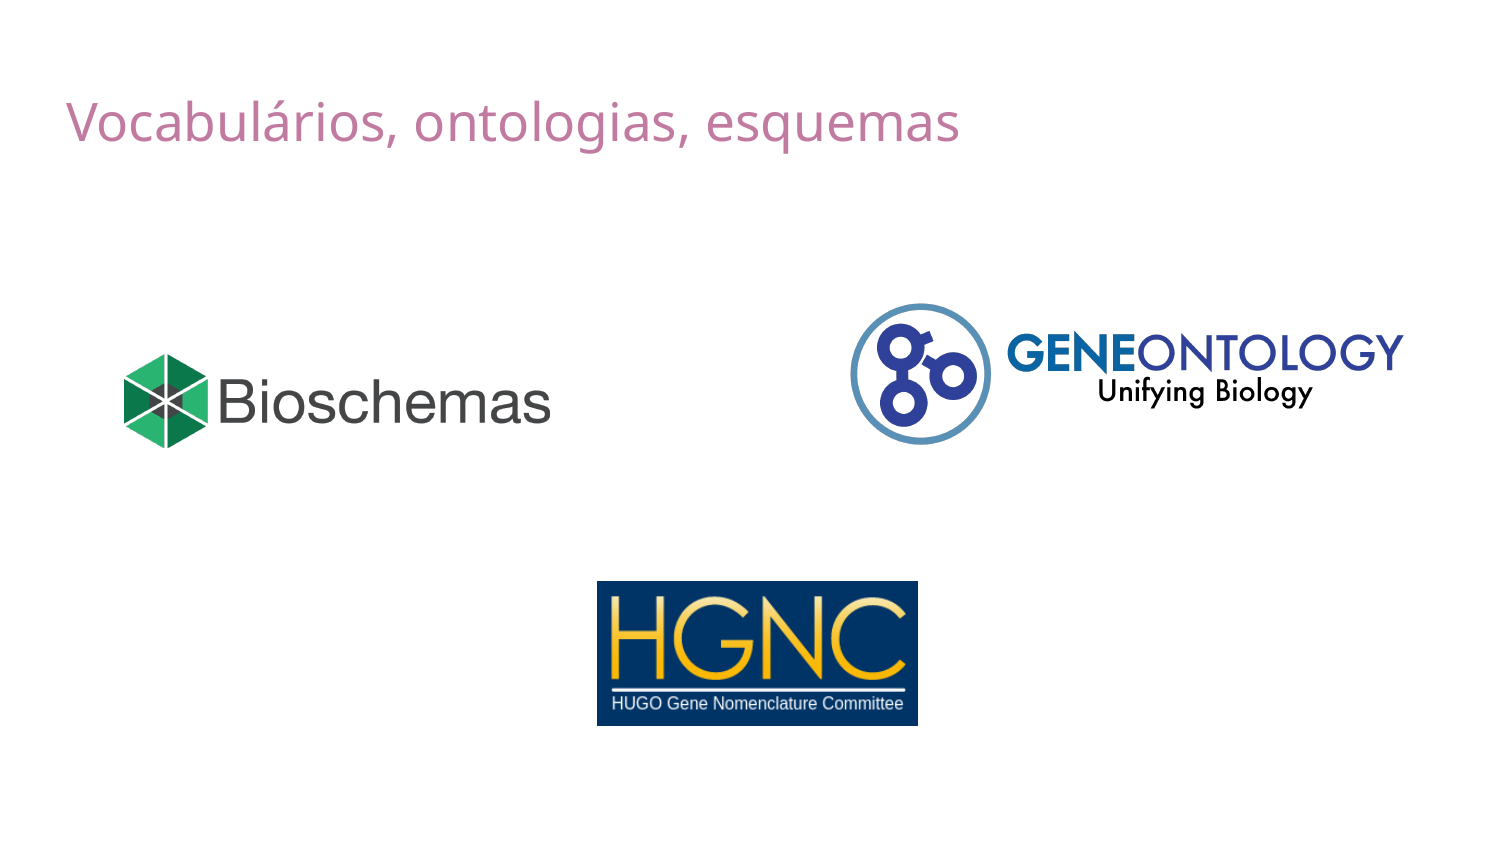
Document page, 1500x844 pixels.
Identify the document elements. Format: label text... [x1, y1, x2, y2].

picture [124, 354, 550, 448]
picture [849, 302, 1405, 447]
title Vocabulários, ontologias, esquemas [51, 72, 1449, 167]
picture [597, 581, 918, 726]
